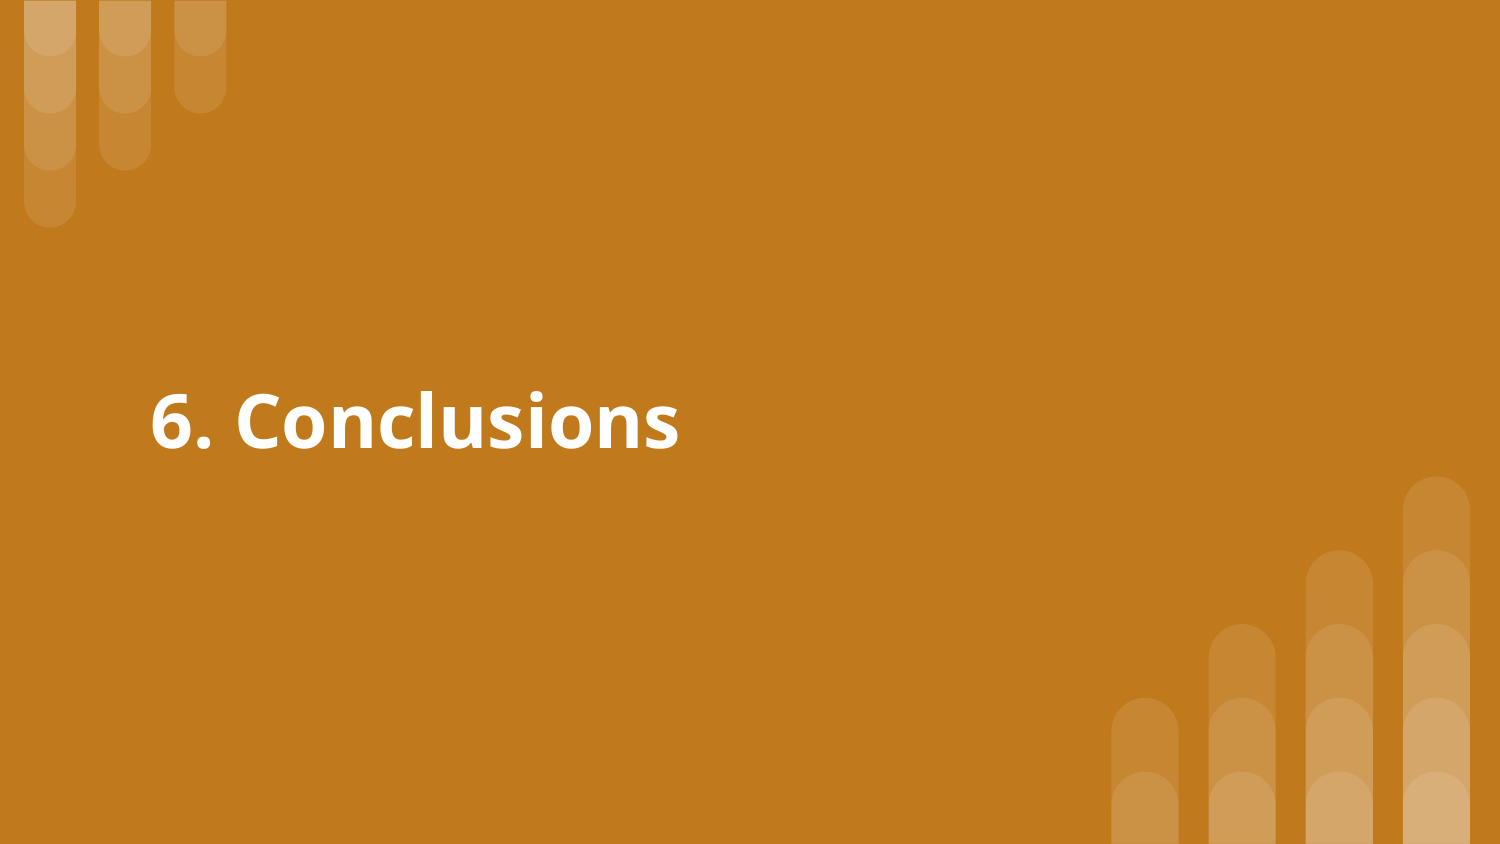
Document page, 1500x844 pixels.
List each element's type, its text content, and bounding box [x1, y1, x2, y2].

title 6. Conclusions [135, 264, 1097, 572]
